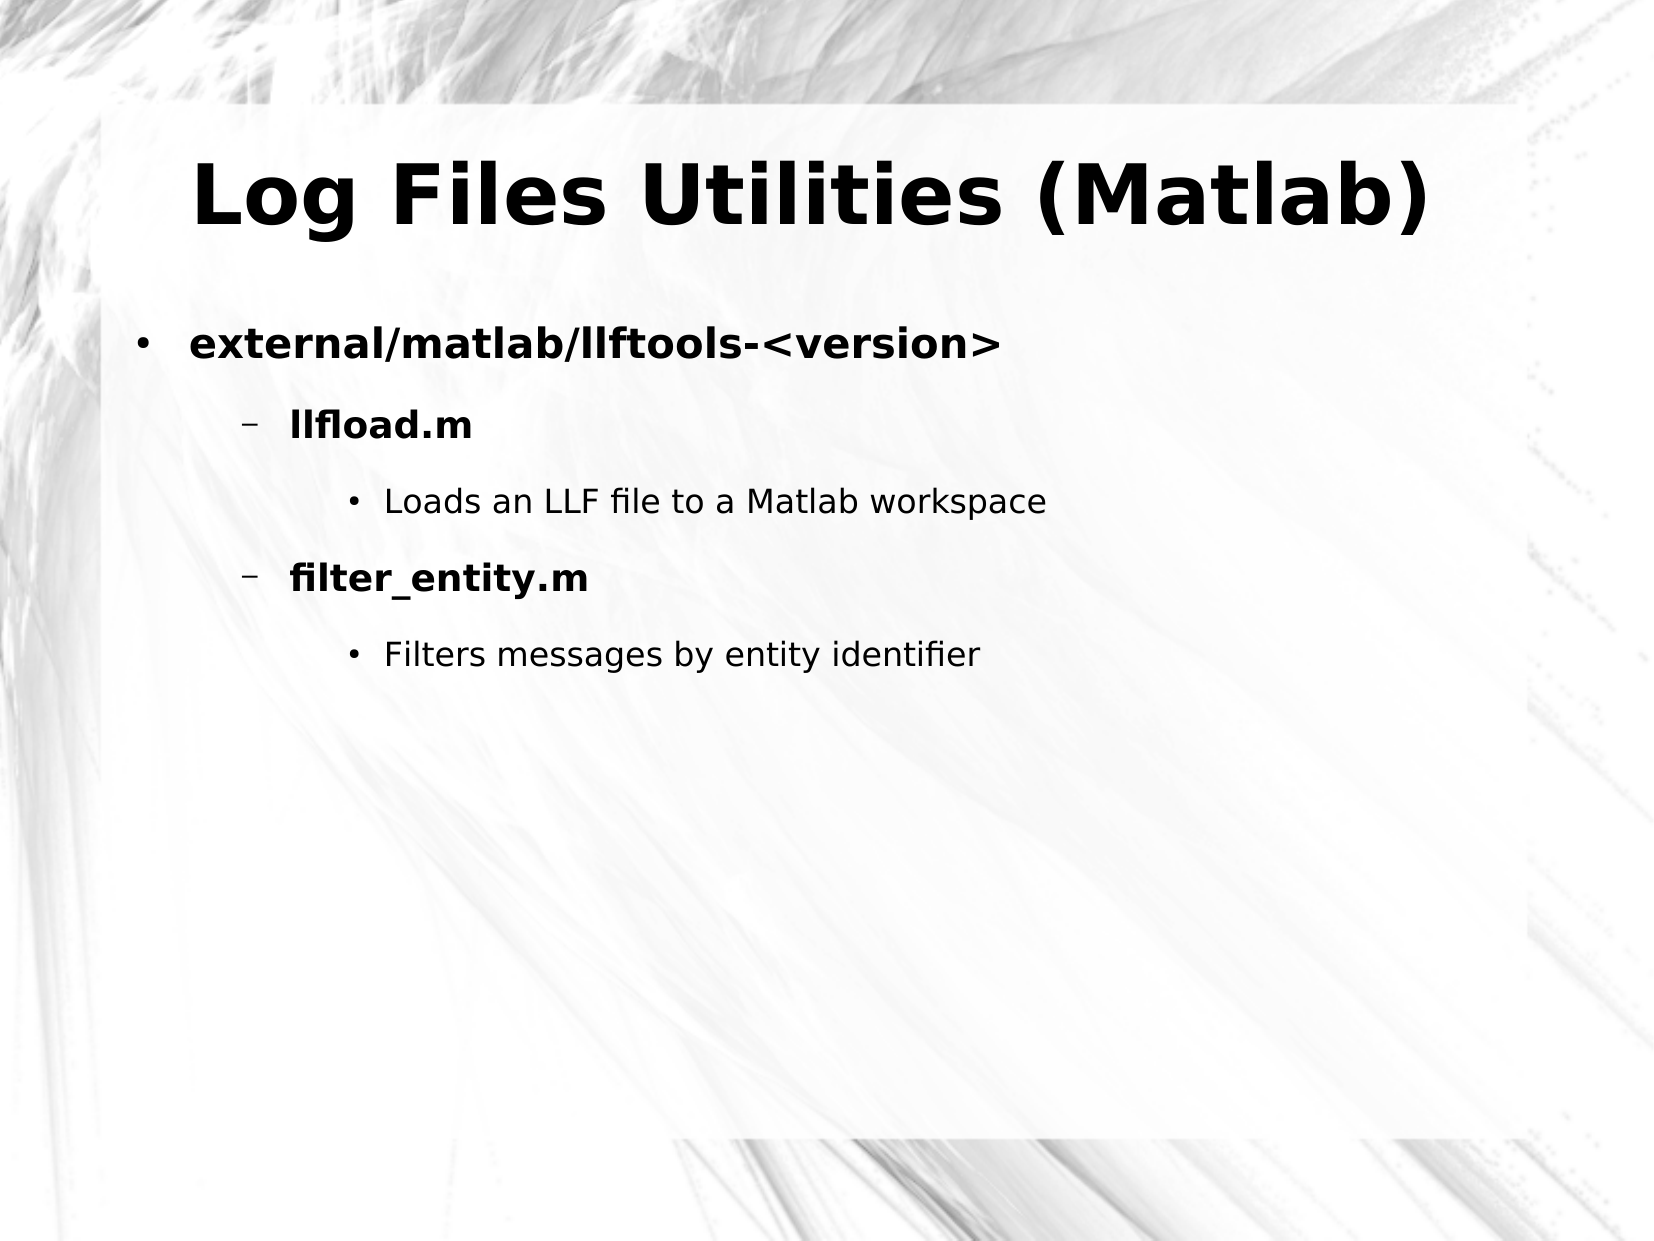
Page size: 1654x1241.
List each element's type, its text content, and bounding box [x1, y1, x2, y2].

picture [0, 0, 1654, 1241]
title Log Files Utilities (Matlab) [118, 117, 1506, 275]
list external/matlab/llftools-<version> llfload.m Loads an LLF file to a Matlab workspace filter_entity.m Filters messages by entity identifier [118, 319, 1571, 1040]
